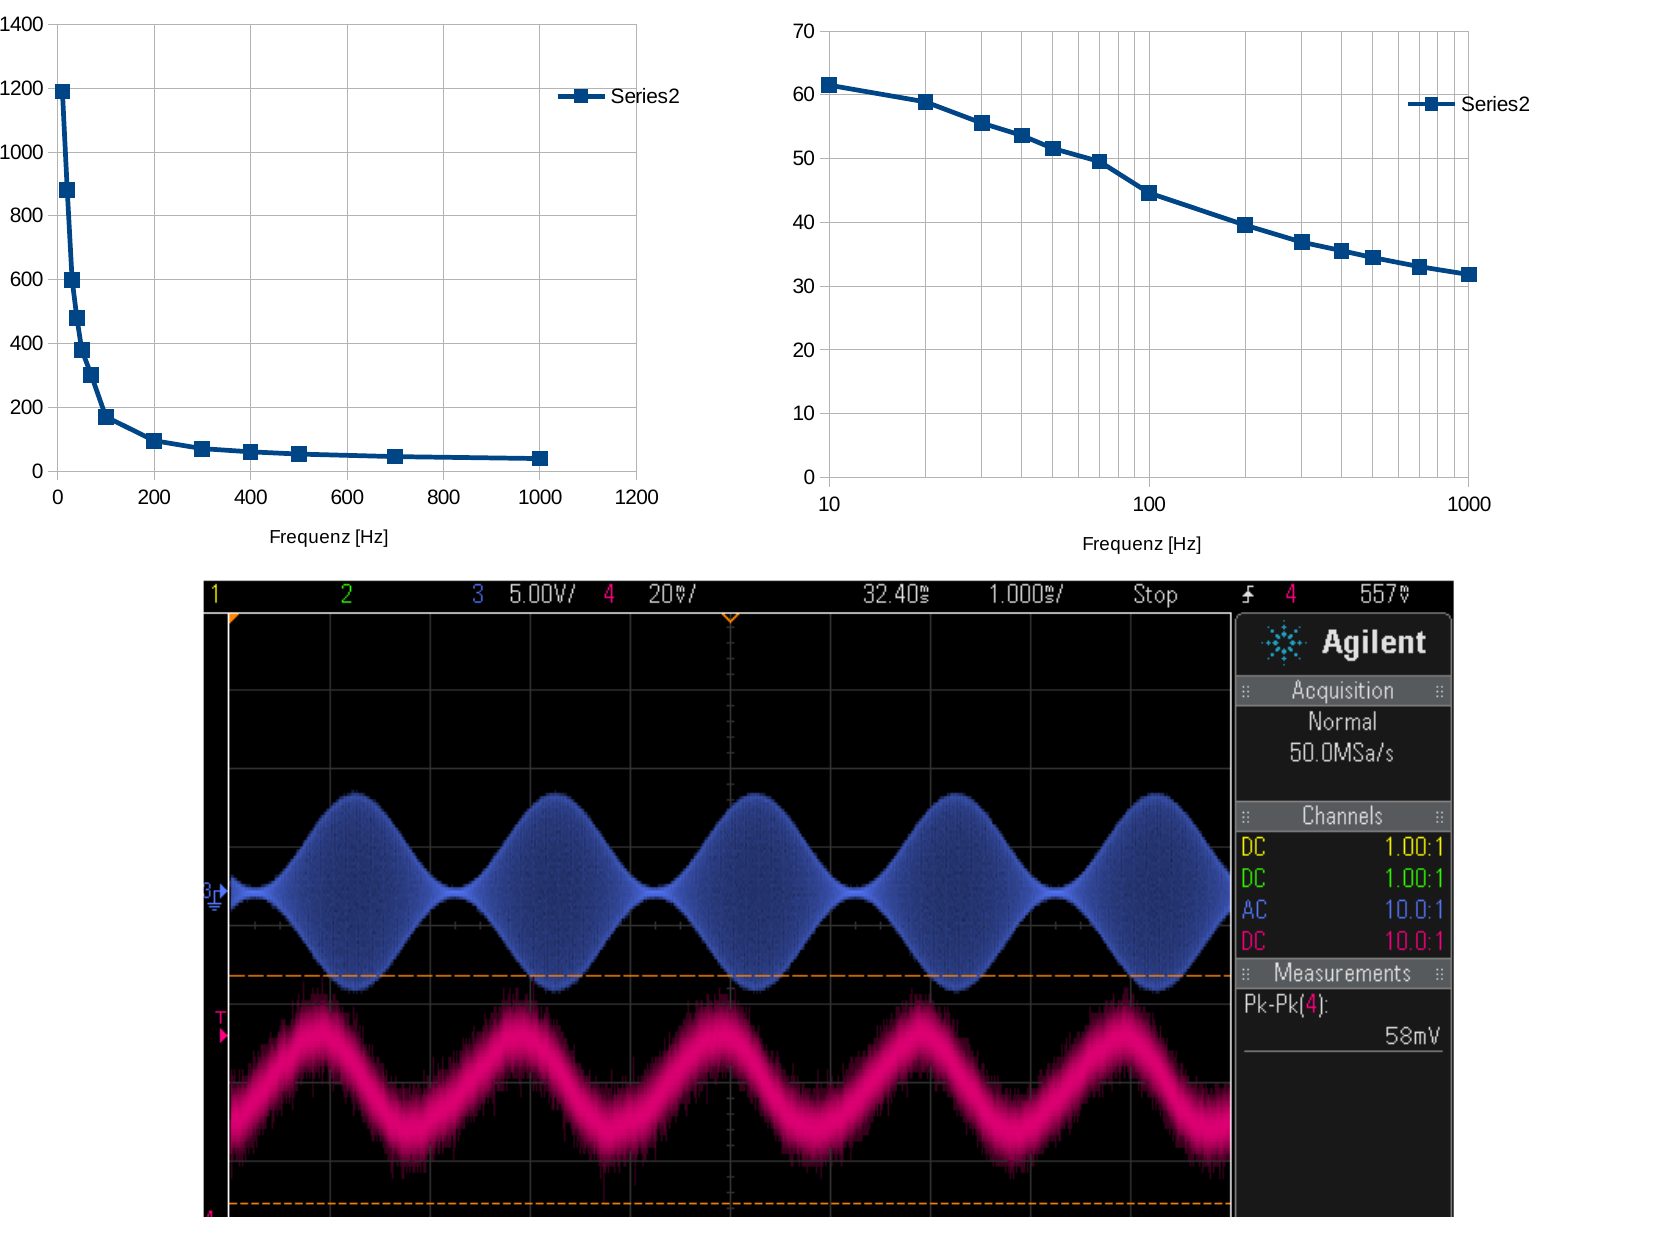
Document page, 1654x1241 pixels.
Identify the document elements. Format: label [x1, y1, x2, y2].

chart [0, 1, 1654, 586]
picture [203, 579, 1454, 1217]
